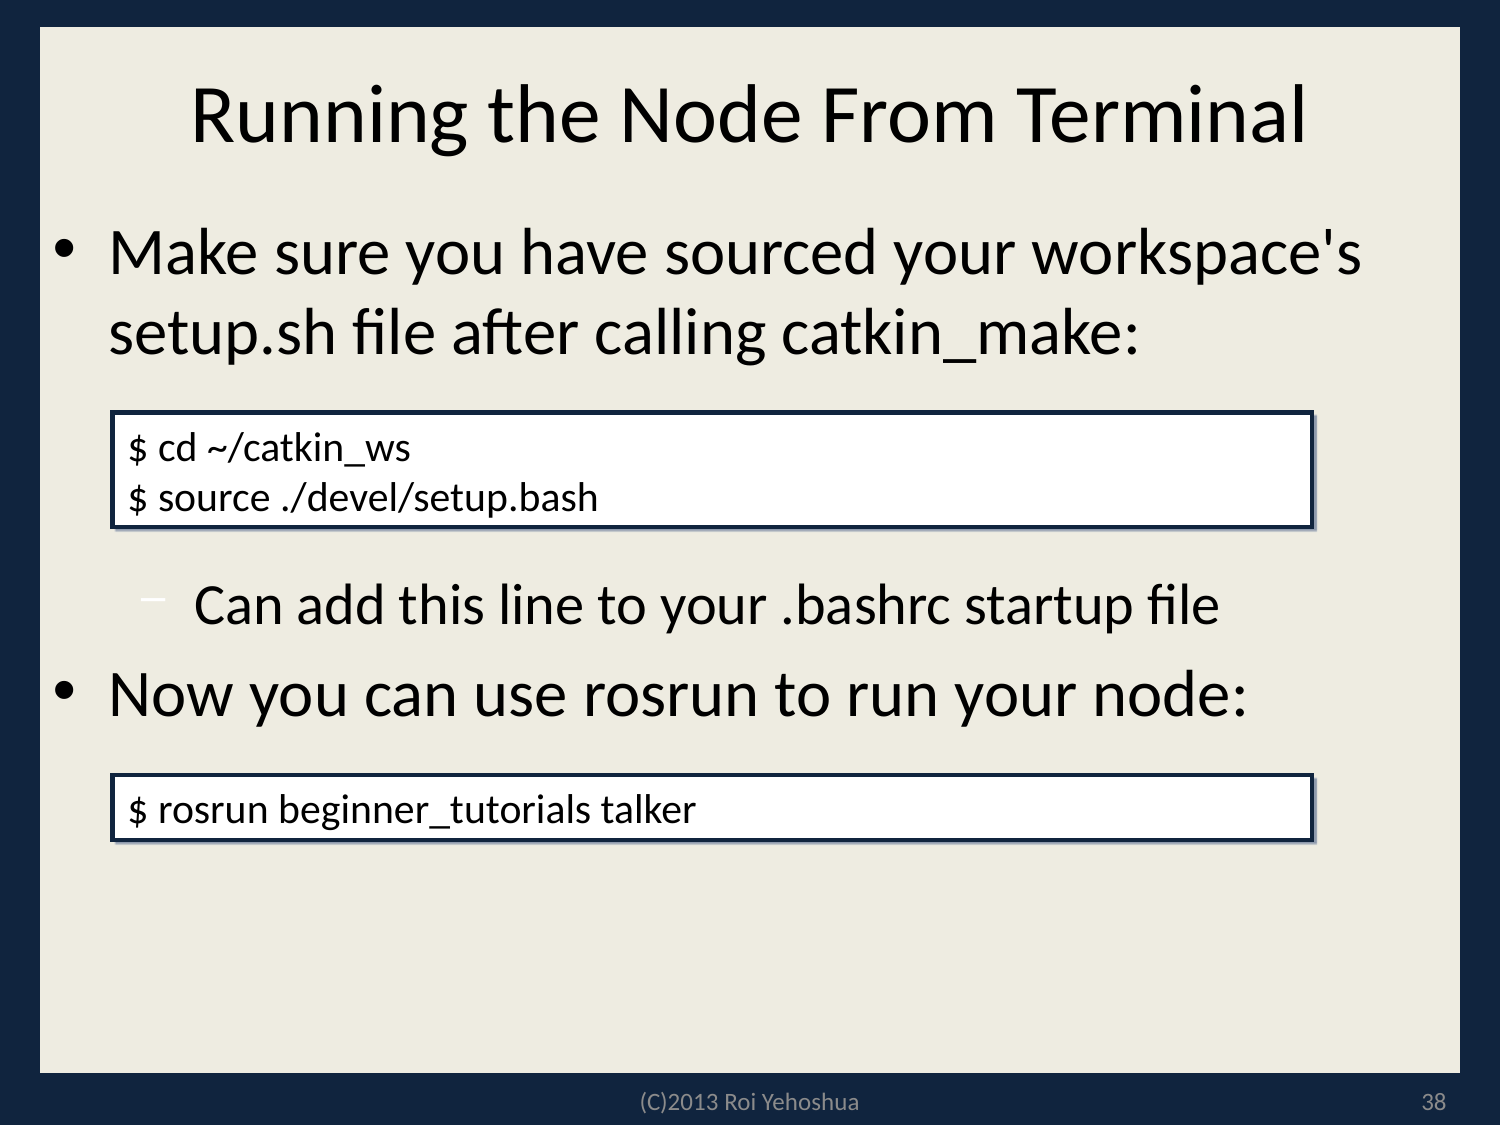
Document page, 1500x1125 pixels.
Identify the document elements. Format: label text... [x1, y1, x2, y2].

text_box $ rosrun beginner_tutorials talker [112, 774, 1313, 840]
slide_number <number> [1111, 1074, 1462, 1125]
footer (C)2013 Roi Yehoshua [512, 1074, 988, 1125]
list Make sure you have sourced your workspace's setup.sh file after calling catkin_make: Can add this line to your .bashrc startup file Now you can use rosrun to run your node: [37, 200, 1463, 1080]
title Running the Node From Terminal [37, 31, 1463, 188]
text_box $ cd ~/catkin_ws $ source ./devel/setup.bash [112, 412, 1313, 528]
